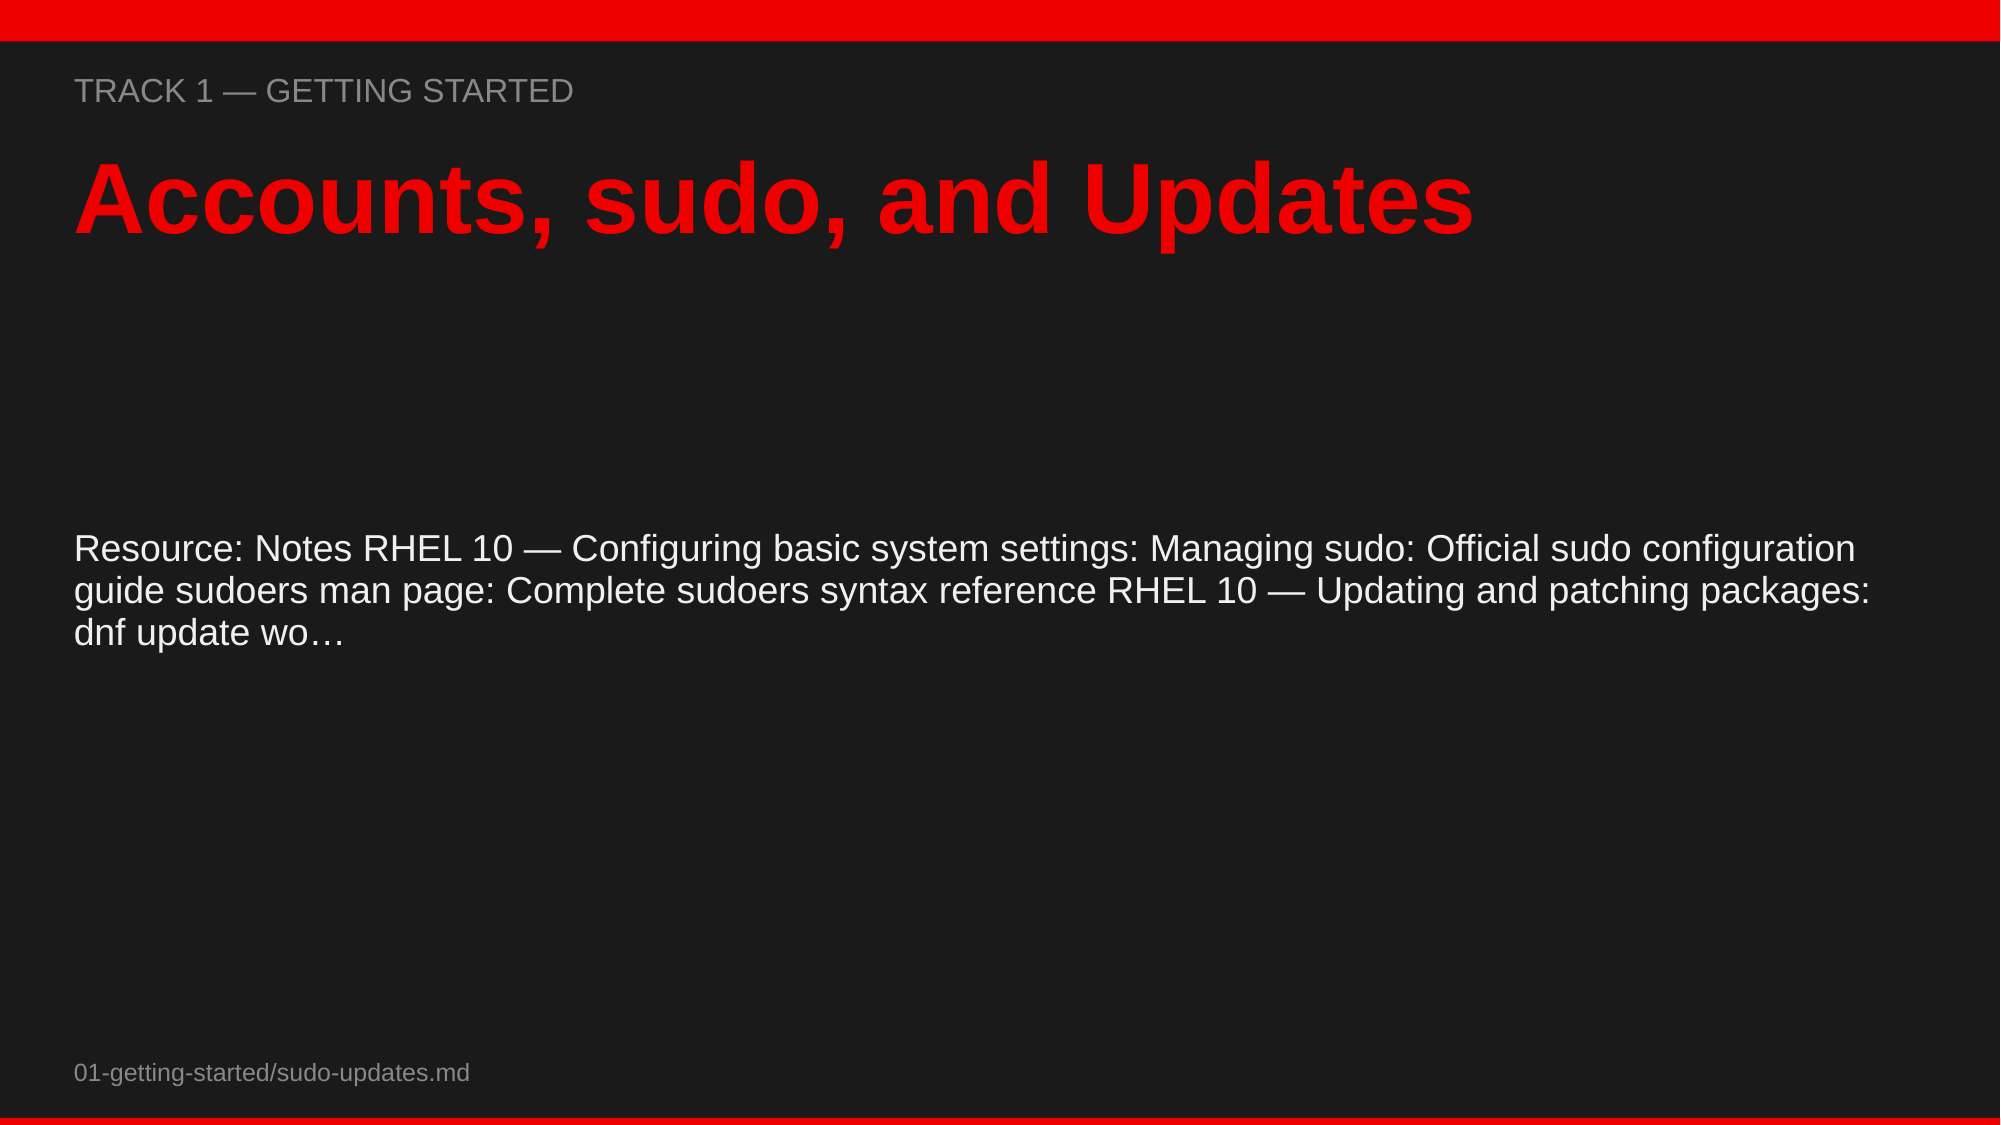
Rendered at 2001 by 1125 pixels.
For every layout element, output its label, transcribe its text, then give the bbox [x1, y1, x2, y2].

text_box TRACK 1 — GETTING STARTED [59, 64, 1942, 119]
text_box [0, 0, 2001, 42]
text_box Accounts, sudo, and Updates [59, 135, 1942, 461]
text_box Resource: Notes RHEL 10 — Configuring basic system settings: Managing sudo: Official sudo configuration guide sudoers man page: Complete sudoers syntax reference RHEL 10 — Updating and patching packages: dnf update wo… [59, 519, 1942, 727]
text_box [0, 1117, 2001, 1125]
text_box 01-getting-started/sudo-updates.md [59, 1051, 1942, 1093]
